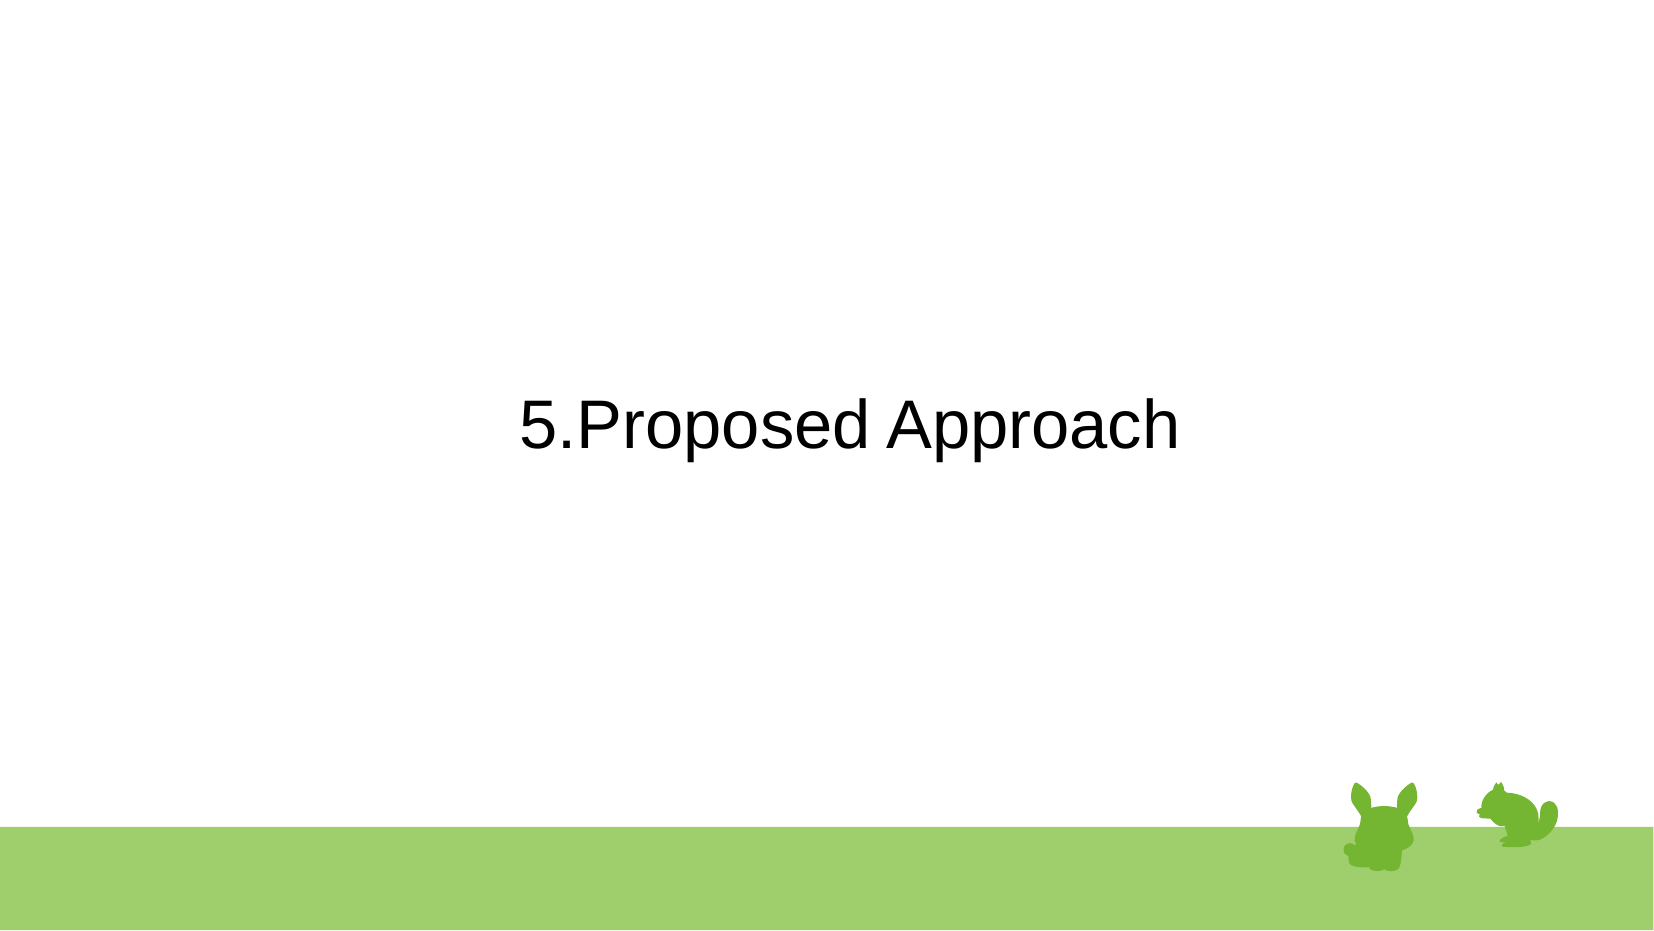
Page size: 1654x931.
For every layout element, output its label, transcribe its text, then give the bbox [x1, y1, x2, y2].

title 5.Proposed Approach [106, 346, 1595, 502]
